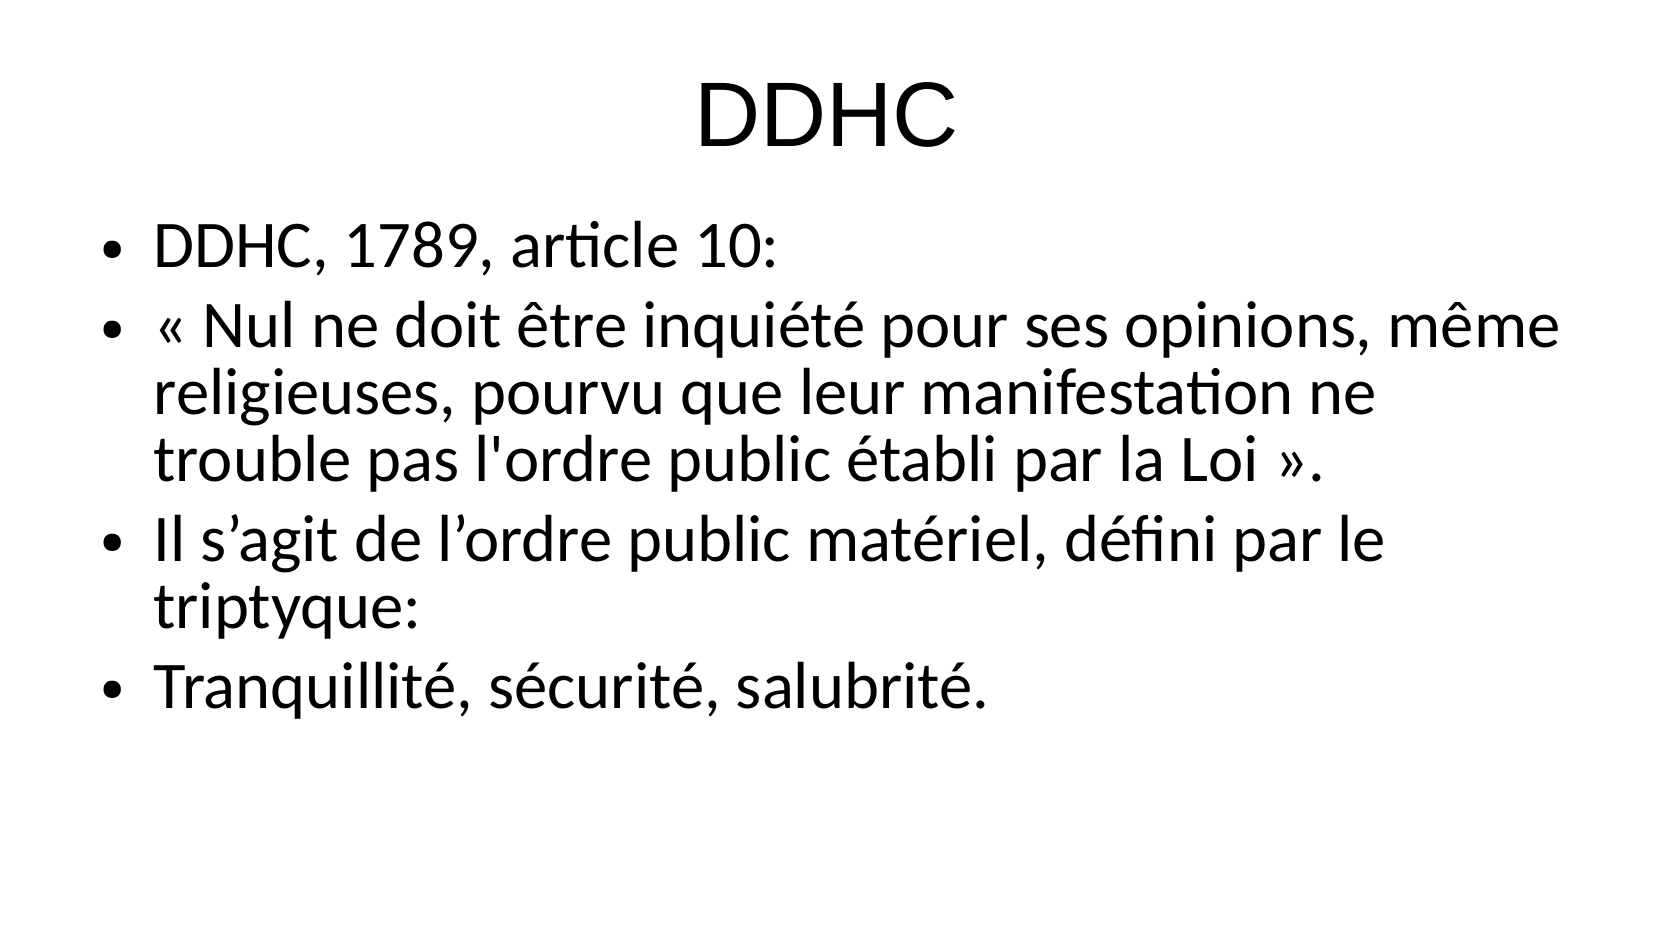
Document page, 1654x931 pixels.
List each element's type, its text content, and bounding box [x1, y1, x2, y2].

list DDHC, 1789, article 10: « Nul ne doit être inquiété pour ses opinions, même religieuses, pourvu que leur manifestation ne trouble pas l'ordre public établi par la Loi ». Il s’agit de l’ordre public matériel, défini par le triptyque: Tranquillité, sécurité, salubrité. [82, 217, 1571, 758]
title DDHC [82, 37, 1571, 193]
